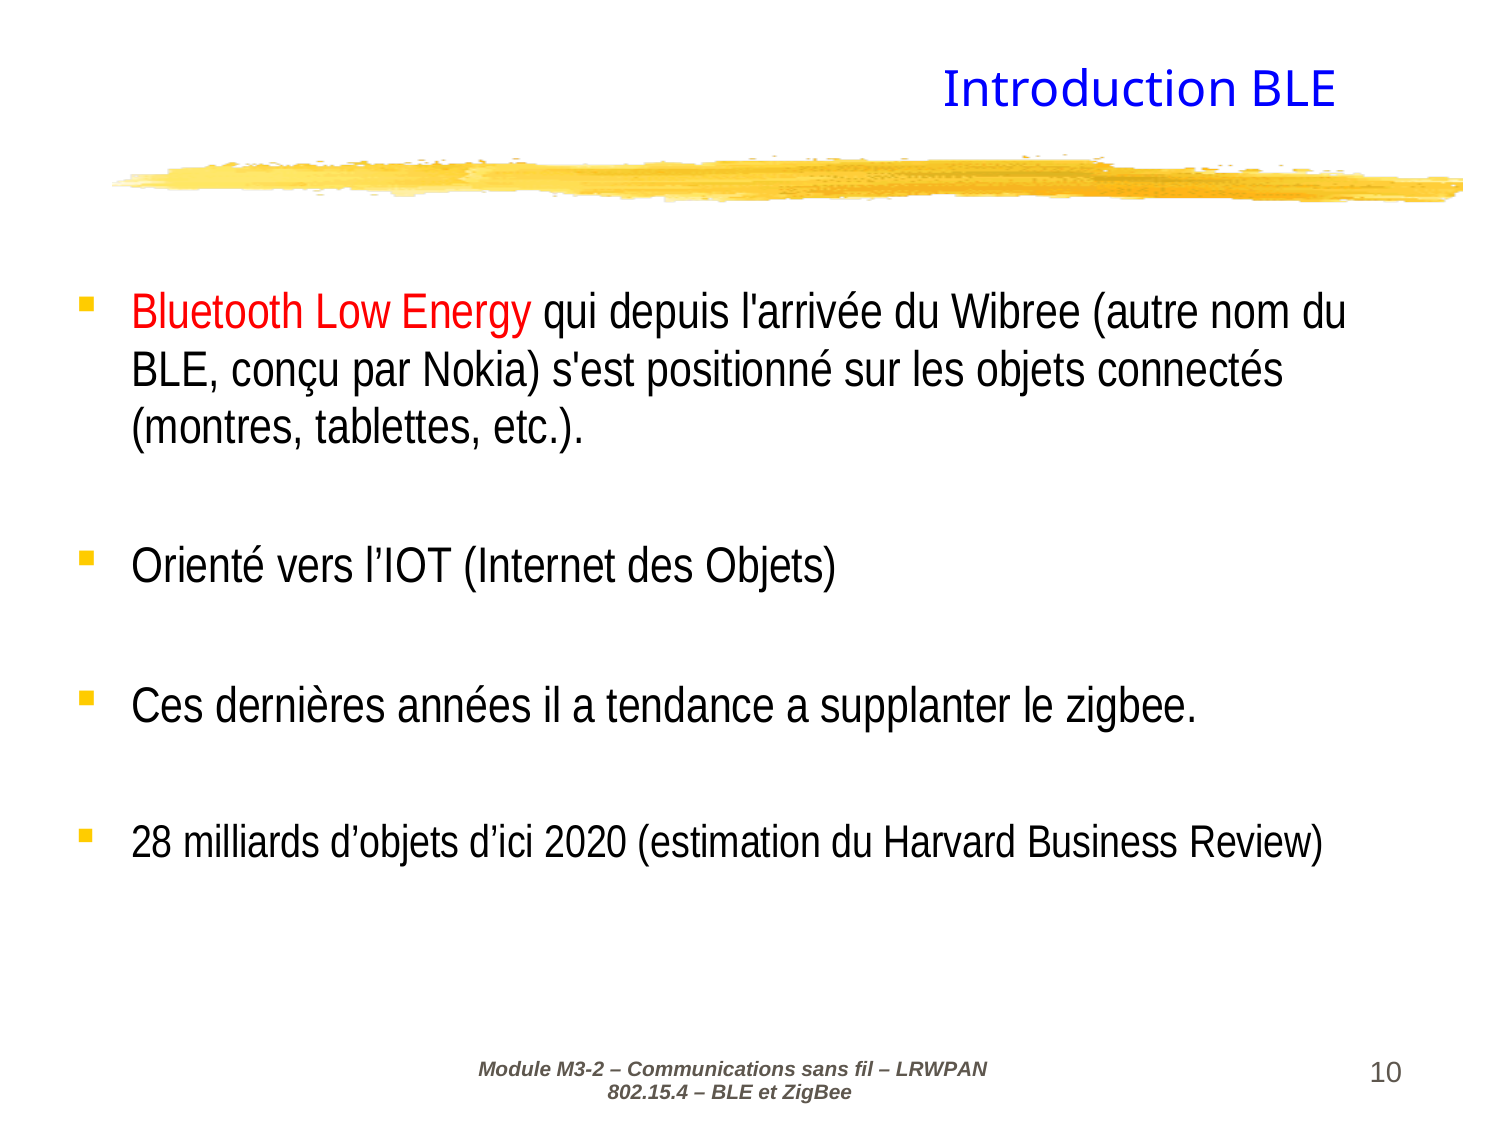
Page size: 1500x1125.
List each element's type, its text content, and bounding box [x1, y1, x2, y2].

picture [112, 149, 1463, 213]
list Bluetooth Low Energy qui depuis l'arrivée du Wibree (autre nom du BLE, conçu par Nokia) s'est positionné sur les objets connectés (montres, tablettes, etc.). Orienté vers l’IOT (Internet des Objets) Ces dernières années il a tendance a supplanter le zigbee. 28 milliards d’objets d’ici 2020 (estimation du Harvard Business Review) [74, 212, 1417, 954]
title Introduction BLE [62, 37, 1338, 138]
